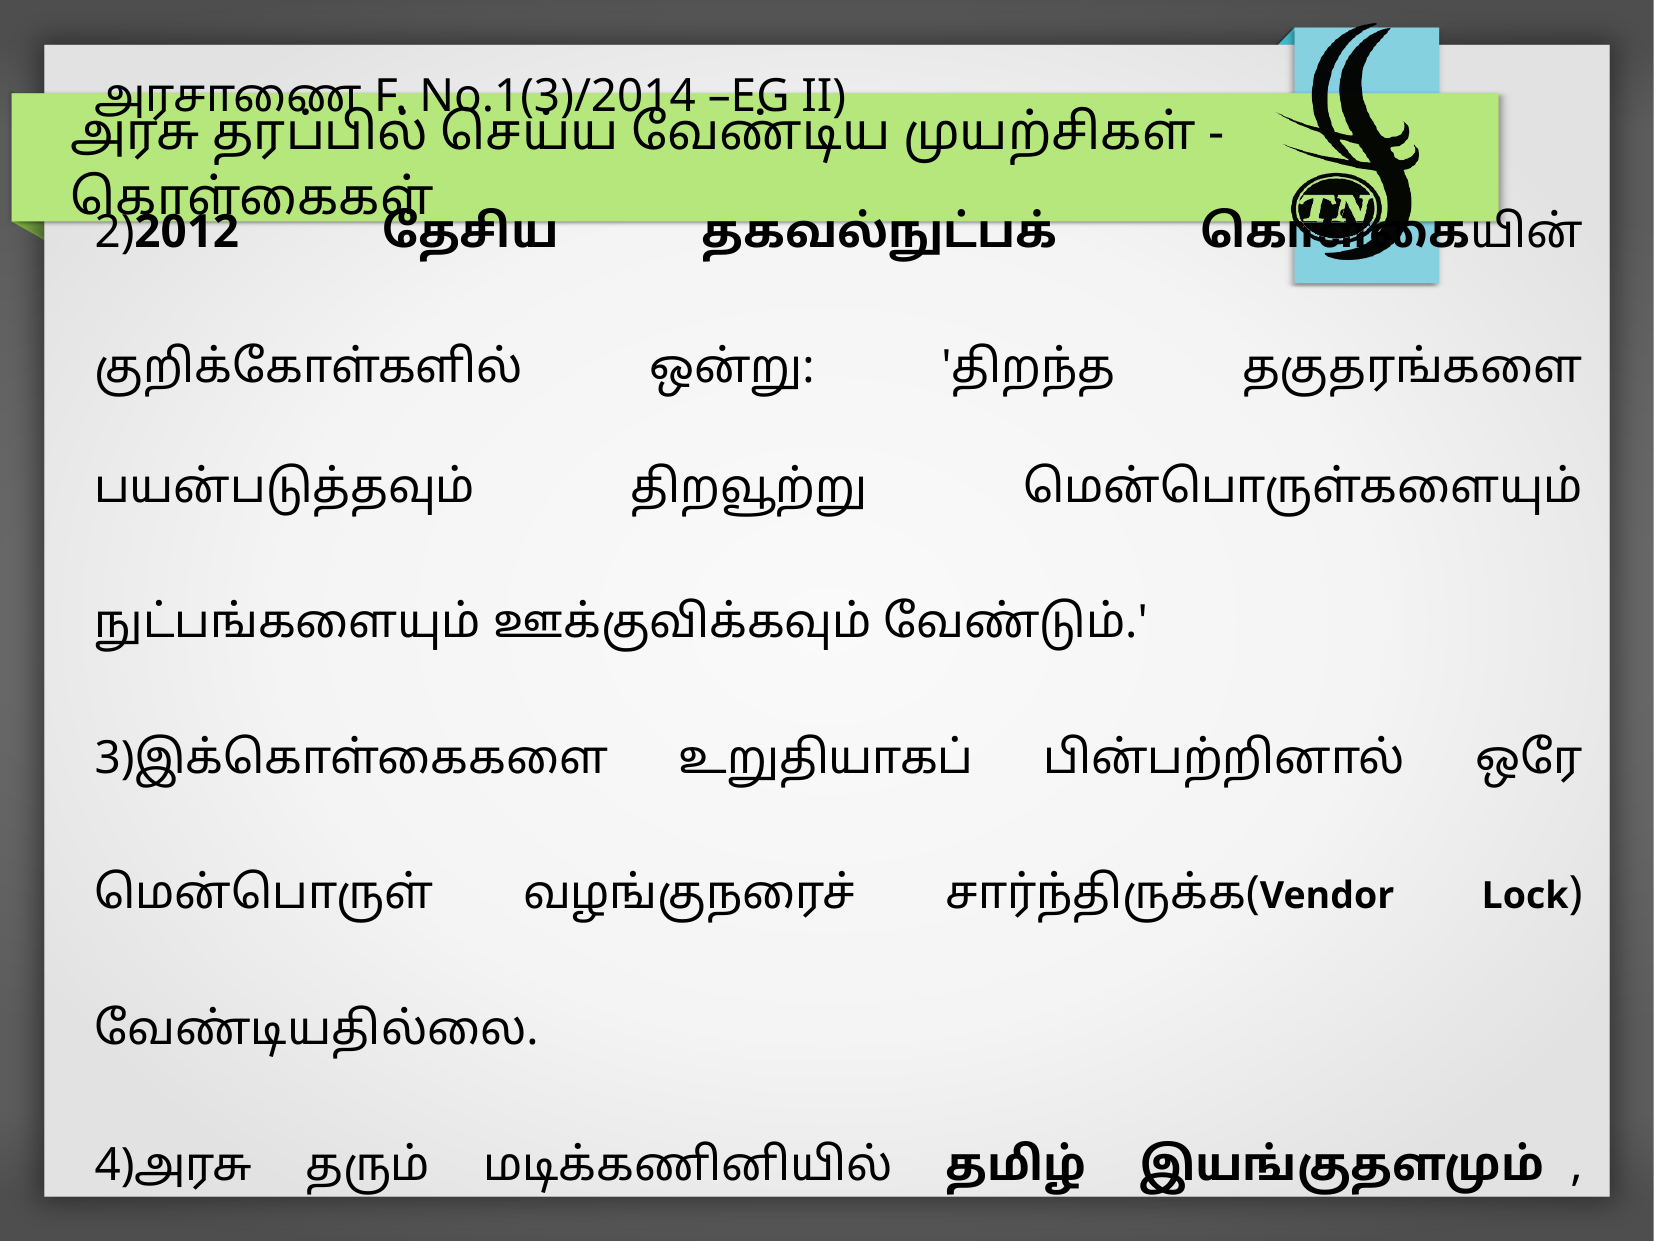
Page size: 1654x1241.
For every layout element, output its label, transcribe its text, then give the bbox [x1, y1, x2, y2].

picture [0, 0, 1654, 1241]
subtitle 1)திறவூற்று பொதுவள மென்பொருள்களின் கட்டாயப்பயன்பாட்டுக்கான அரசாணை (மாதிரி இந்திய அரசாணை F. No.1(3)/2014 –EG II) 2)2012 தேசிய தகவல்நுட்பக் கொள்கையின் குறிக்கோள்களில் ஒன்று: 'திறந்த தகுதரங்களை பயன்படுத்தவும் திறவூற்று மென்பொருள்களையும் நுட்பங்களையும் ஊக்குவிக்கவும் வேண்டும்.' 3)இக்கொள்கைகளை உறுதியாகப் பின்பற்றினால் ஒரே மென்பொருள் வழங்குநரைச் சார்ந்திருக்க(Vendor Lock) வேண்டியதில்லை. 4)அரசு தரும் மடிக்கணினியில் தமிழ் இயங்குதளமும் , விசைப்பலகையயும் நிறுவித்தர வேண்டும். [94, 311, 1583, 1123]
title அரசு தரப்பில் செய்ய வேண்டிய முயற்சிகள் - கொள்கைகள் [70, 82, 1264, 249]
